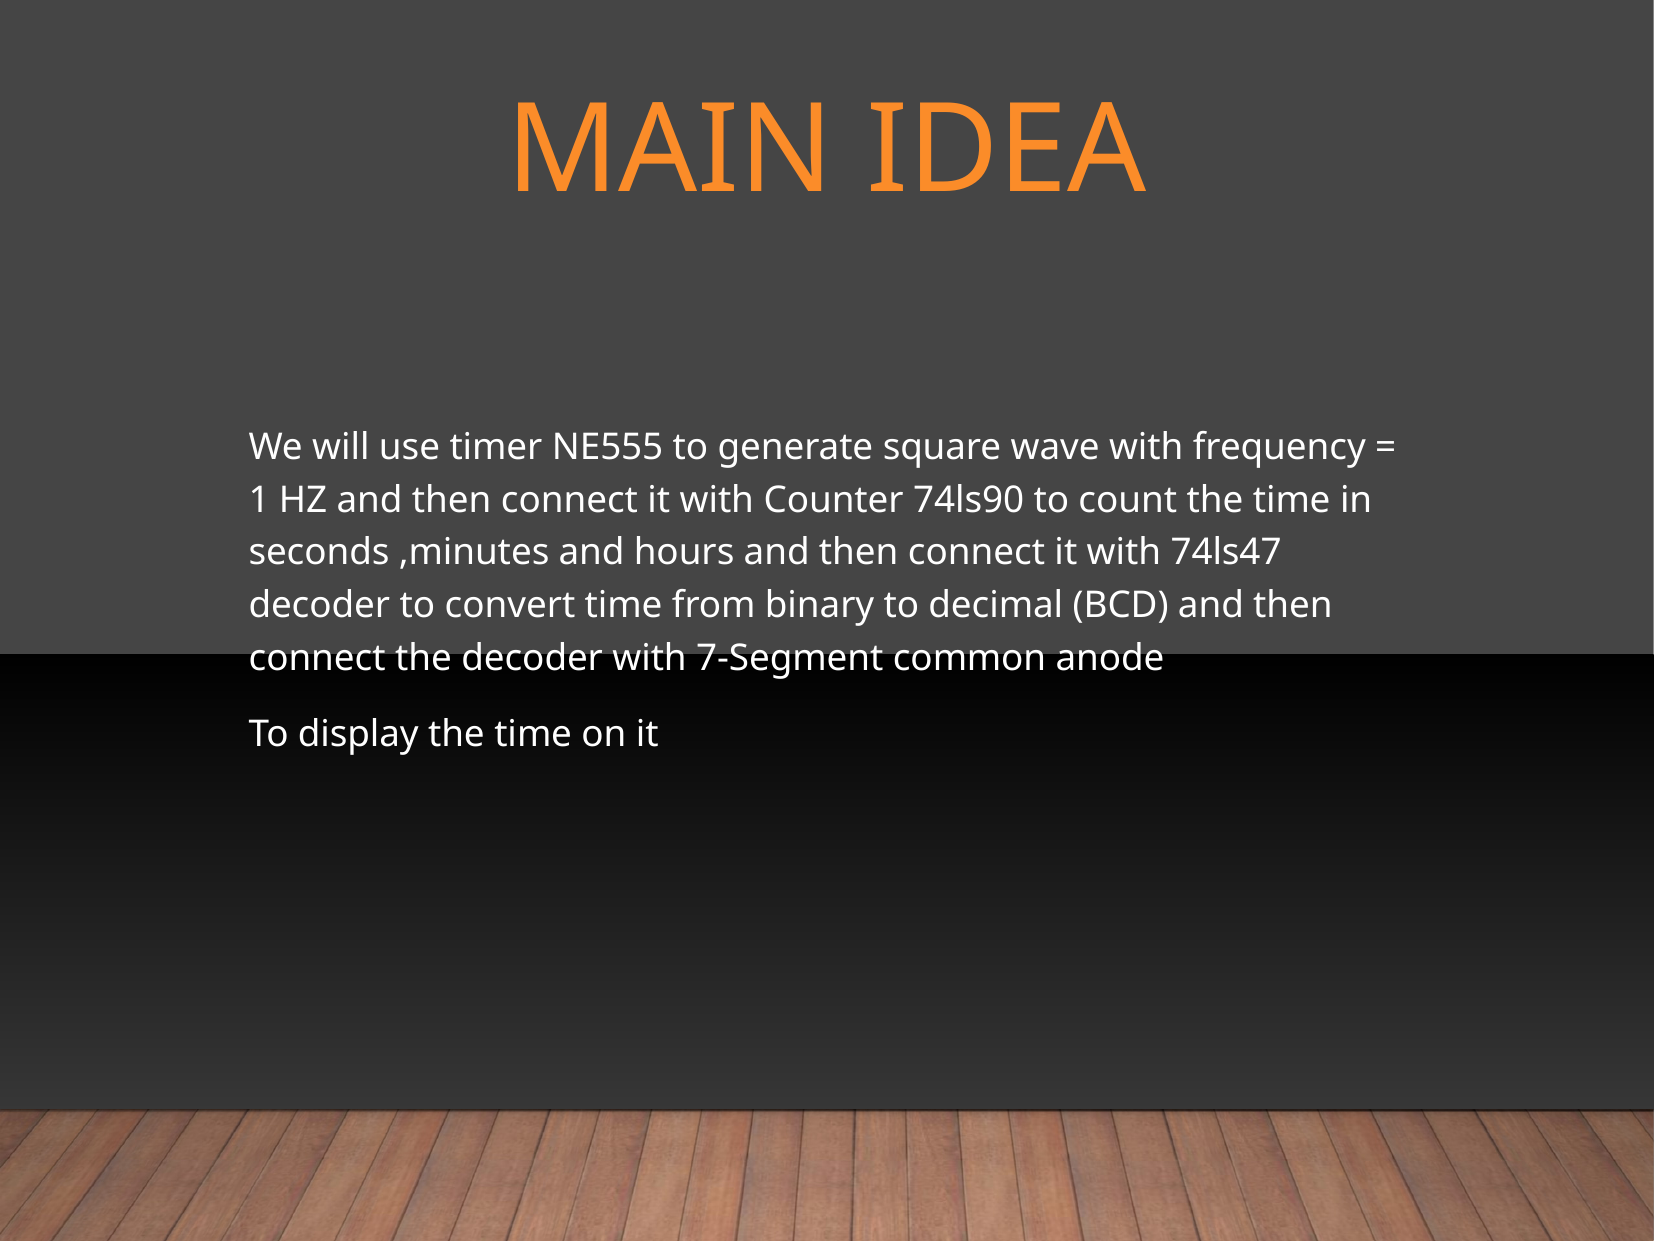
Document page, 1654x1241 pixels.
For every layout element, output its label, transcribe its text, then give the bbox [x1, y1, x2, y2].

title Main idea [206, 44, 1447, 219]
subtitle We will use timer NE555 to generate square wave with frequency = 1 HZ and then connect it with Counter 74ls90 to count the time in seconds ,minutes and hours and then connect it with 74ls47 decoder to convert time from binary to decimal (BCD) and then connect the decoder with 7-Segment common anode To display the time on it [233, 398, 1420, 1039]
